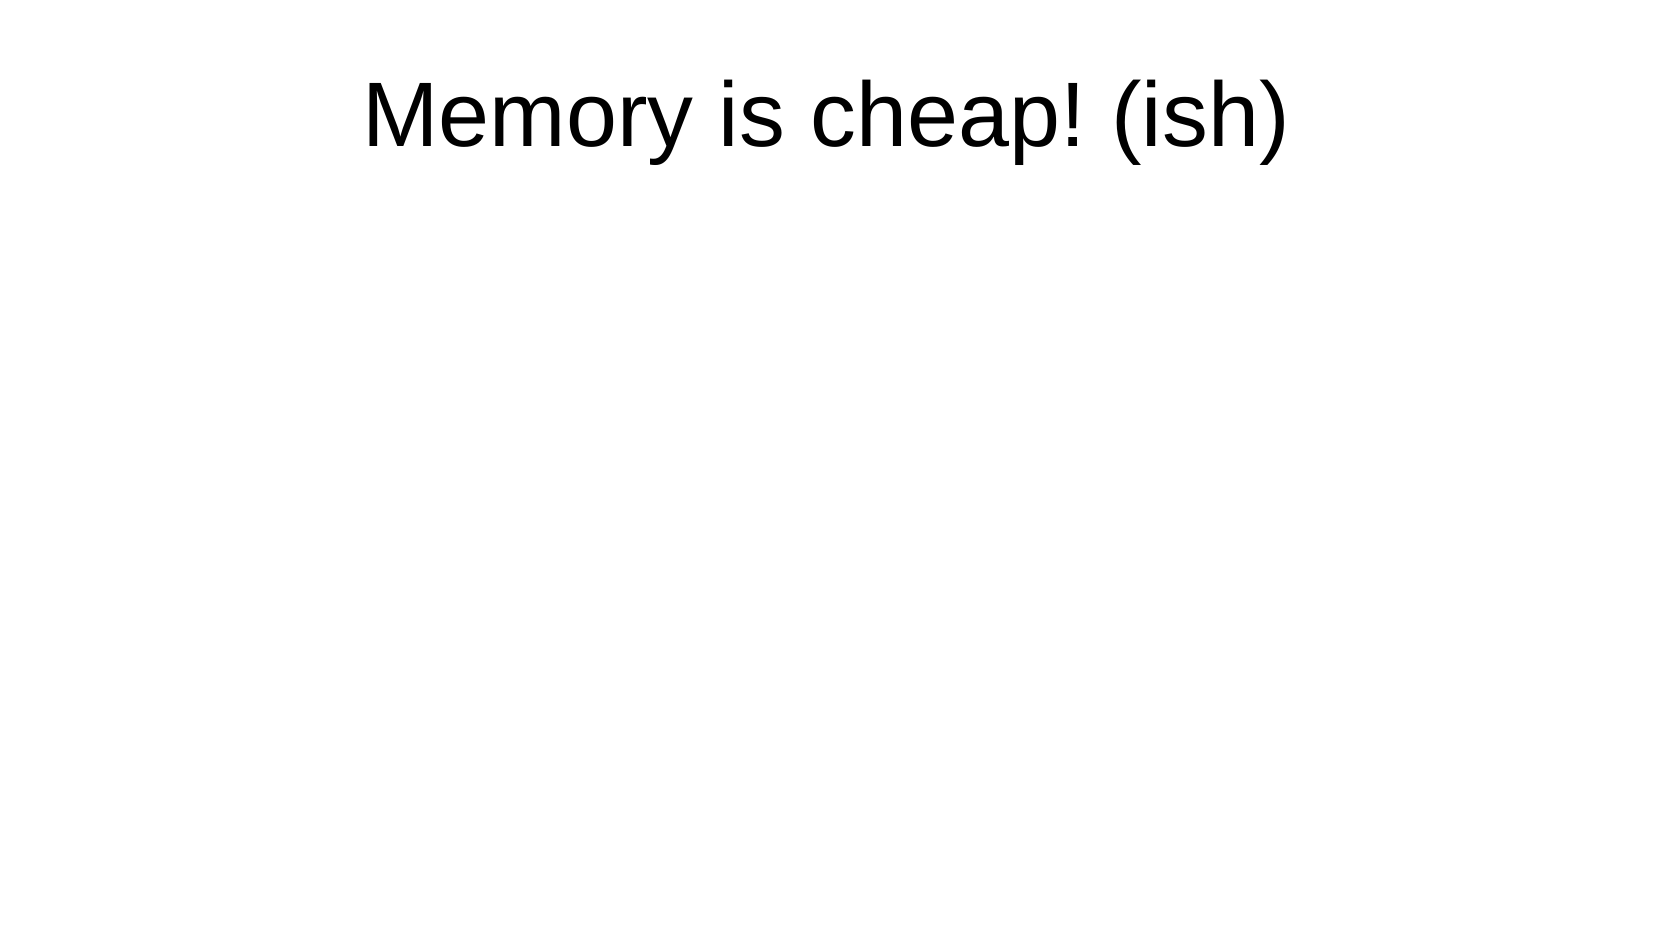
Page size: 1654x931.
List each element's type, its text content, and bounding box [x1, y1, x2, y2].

title Memory is cheap! (ish) [82, 37, 1571, 193]
